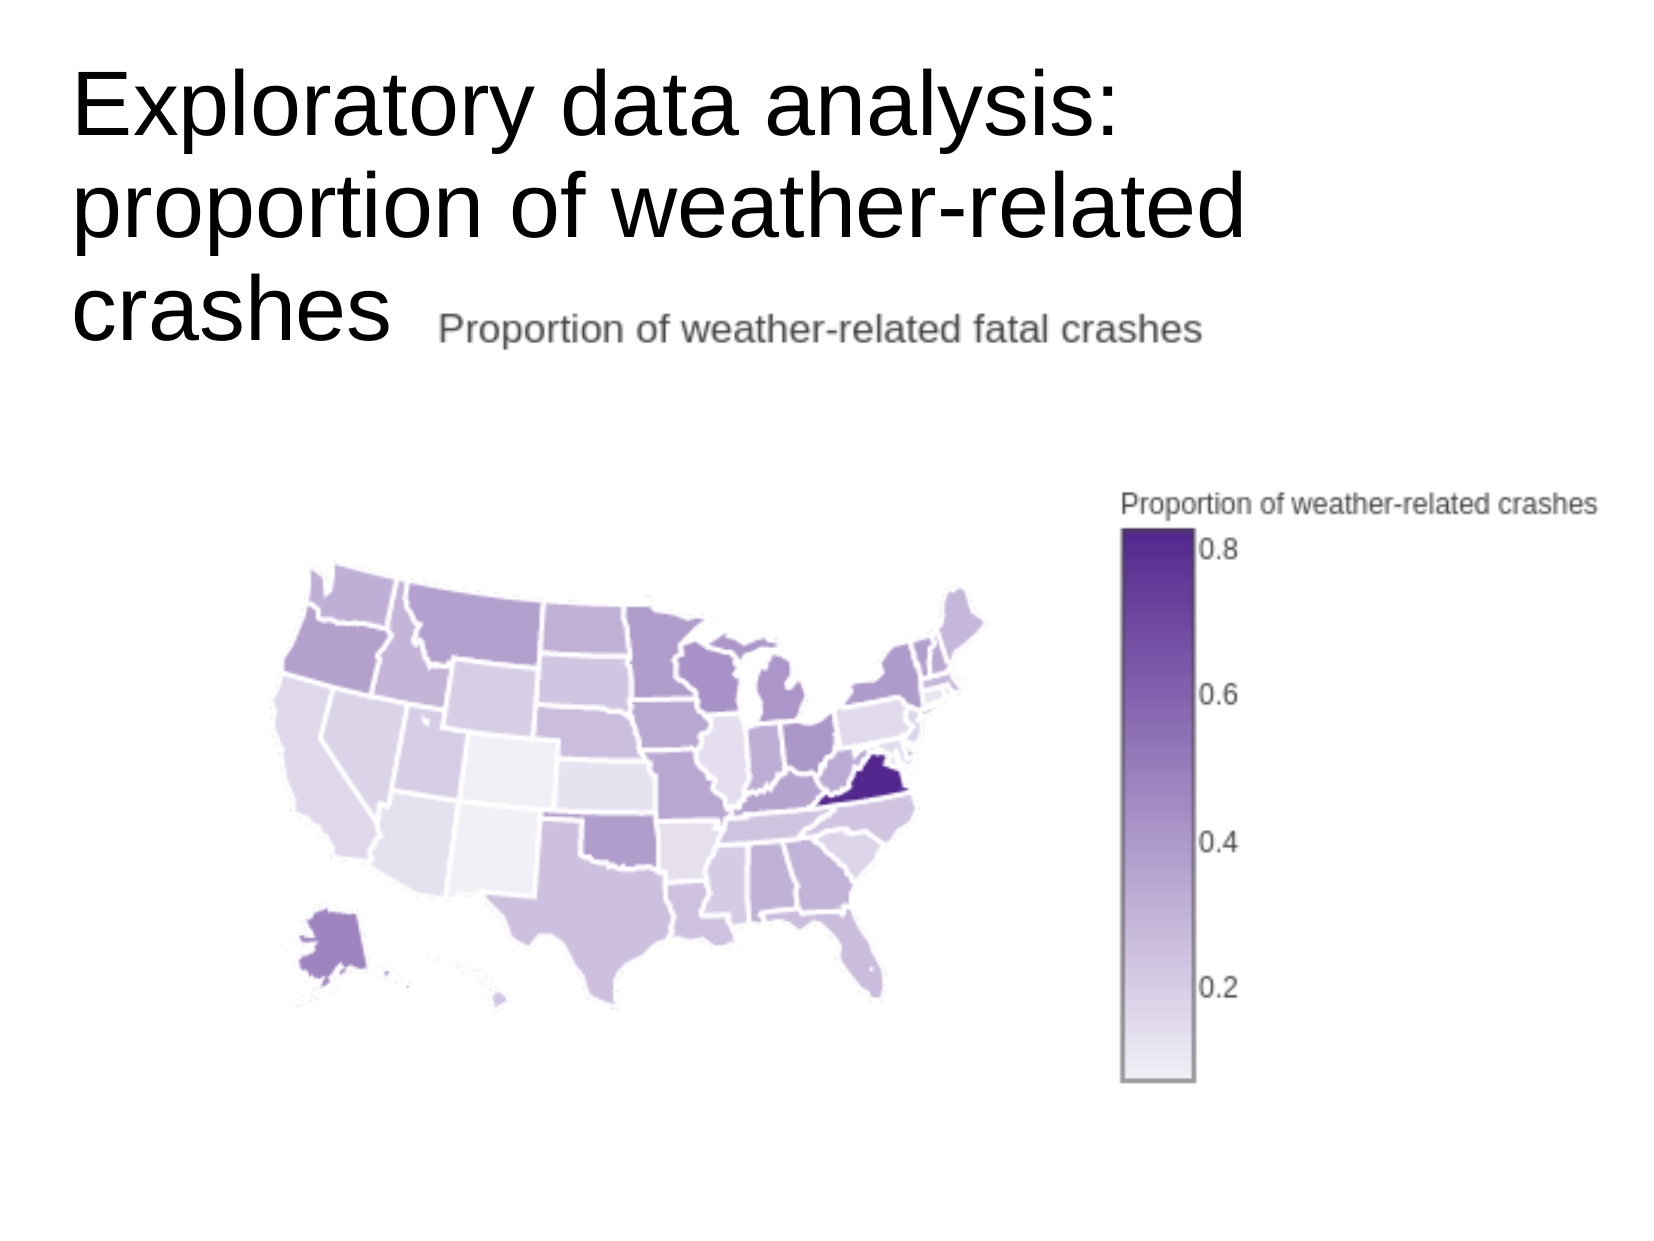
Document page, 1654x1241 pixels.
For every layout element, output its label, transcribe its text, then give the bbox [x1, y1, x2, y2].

title Exploratory data analysis: proportion of weather-related crashes [71, 52, 1561, 361]
picture [0, 224, 1654, 1241]
